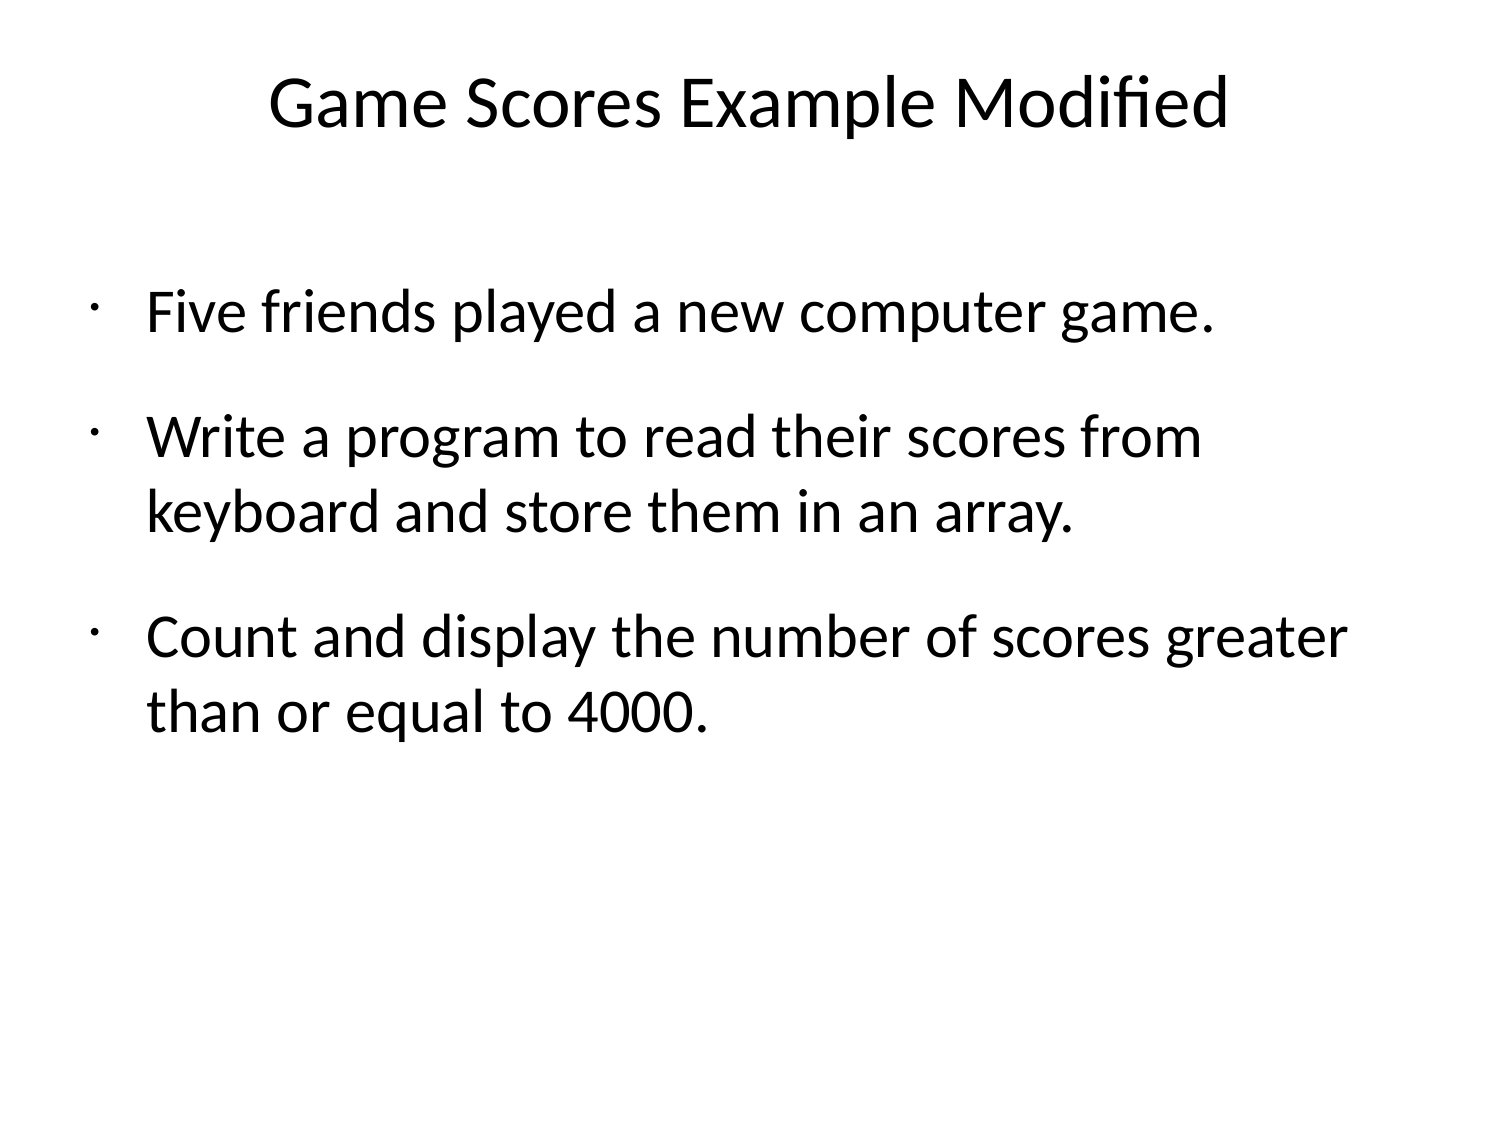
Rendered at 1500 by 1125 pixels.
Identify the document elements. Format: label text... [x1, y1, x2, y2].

list Five friends played a new computer game. Write a program to read their scores from keyboard and store them in an array. Count and display the number of scores greater than or equal to 4000. [75, 262, 1425, 1005]
title Game Scores Example Modified [75, 45, 1425, 233]
